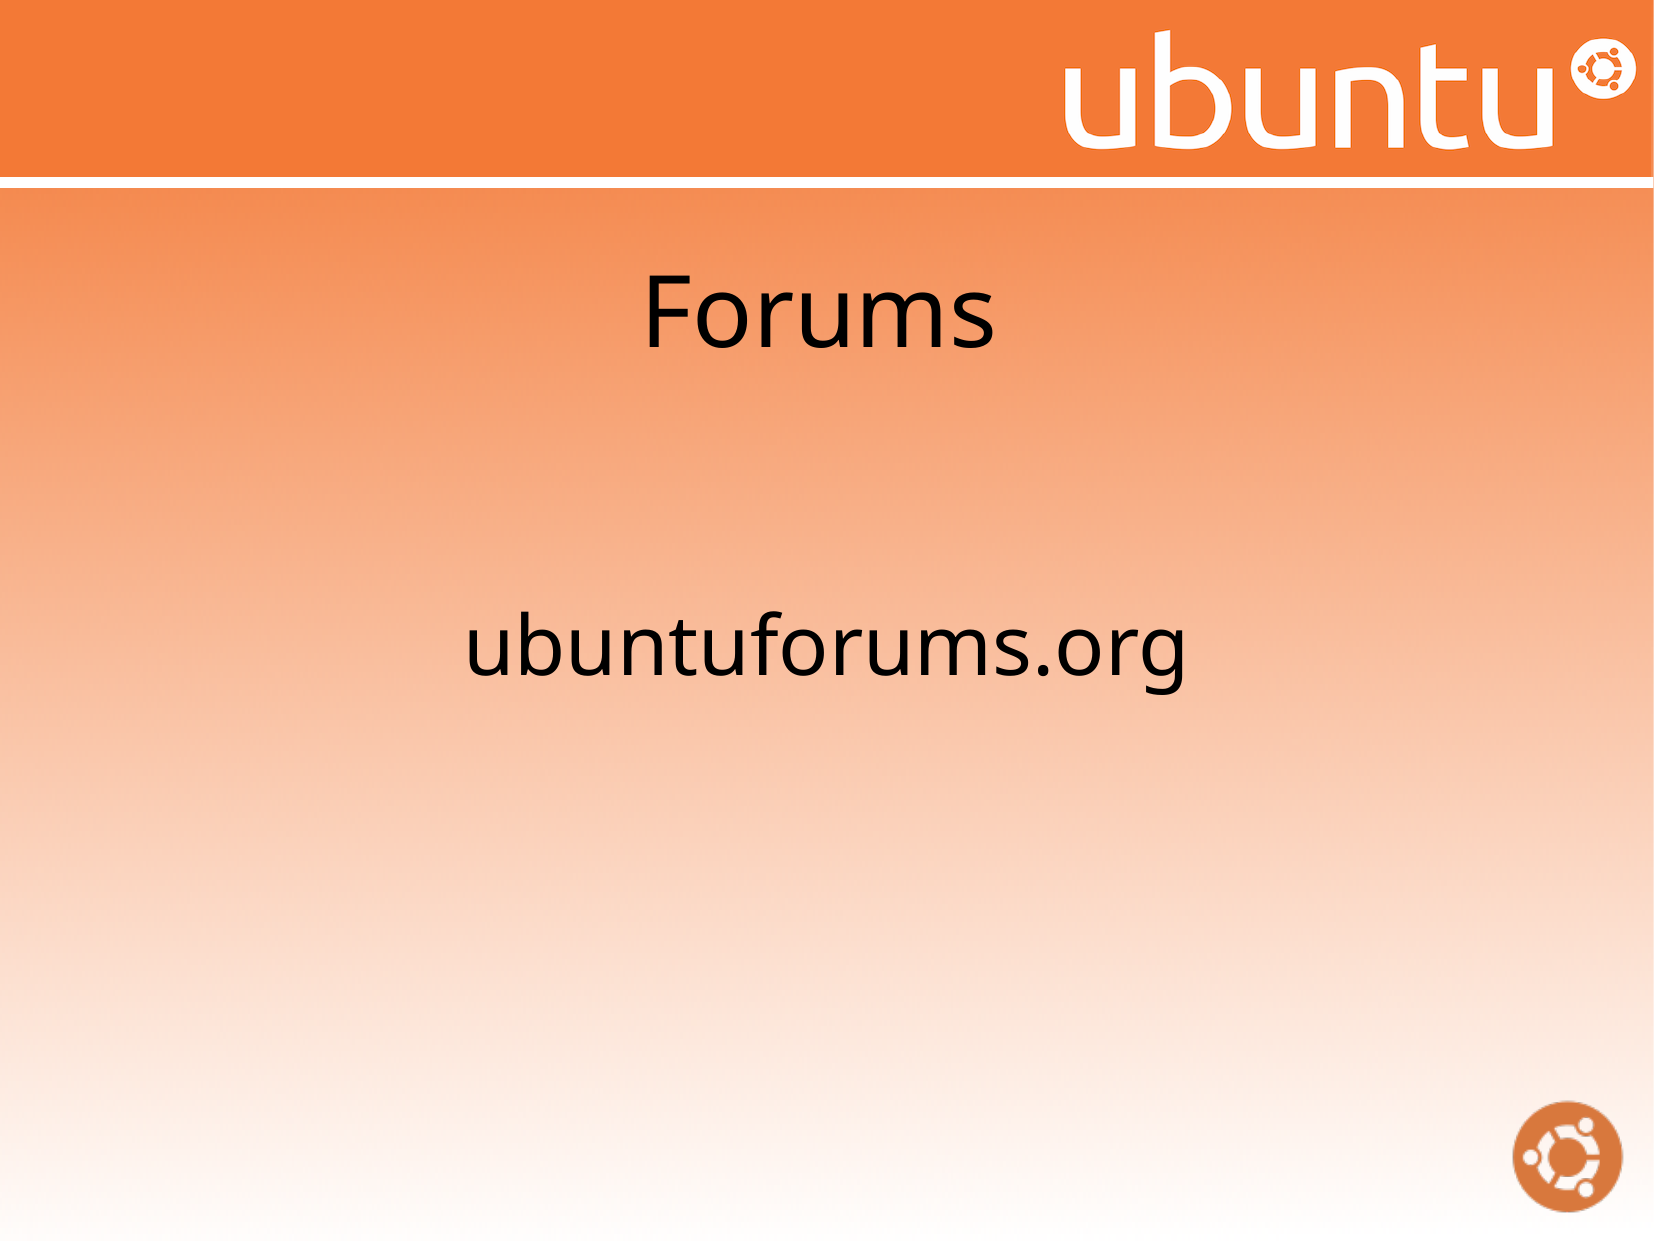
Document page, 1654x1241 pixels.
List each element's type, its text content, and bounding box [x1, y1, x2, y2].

title Forums [75, 205, 1564, 413]
picture [0, 0, 1654, 1241]
subtitle ubuntuforums.org [82, 290, 1571, 1109]
